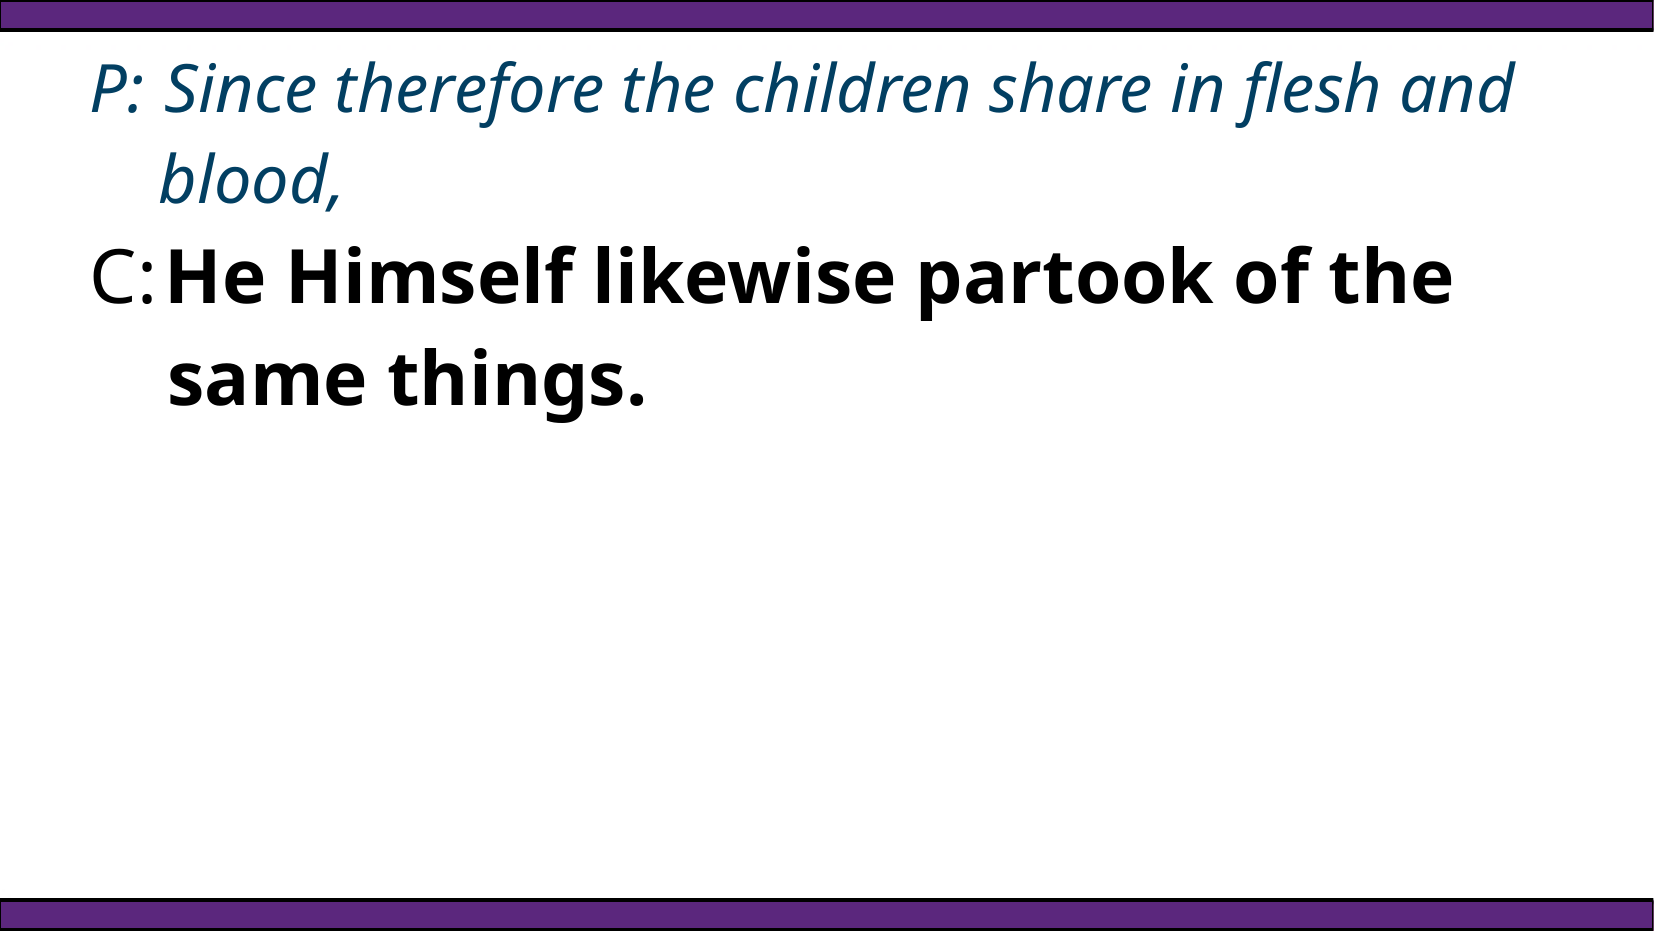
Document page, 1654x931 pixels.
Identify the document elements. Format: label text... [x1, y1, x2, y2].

picture [0, 31, 1654, 900]
text_box P: Since therefore the children share in flesh and blood, C: He Himself likewise partook of the same things. [75, 34, 1577, 427]
text_box [0, 900, 1654, 931]
text_box [0, 0, 1654, 31]
